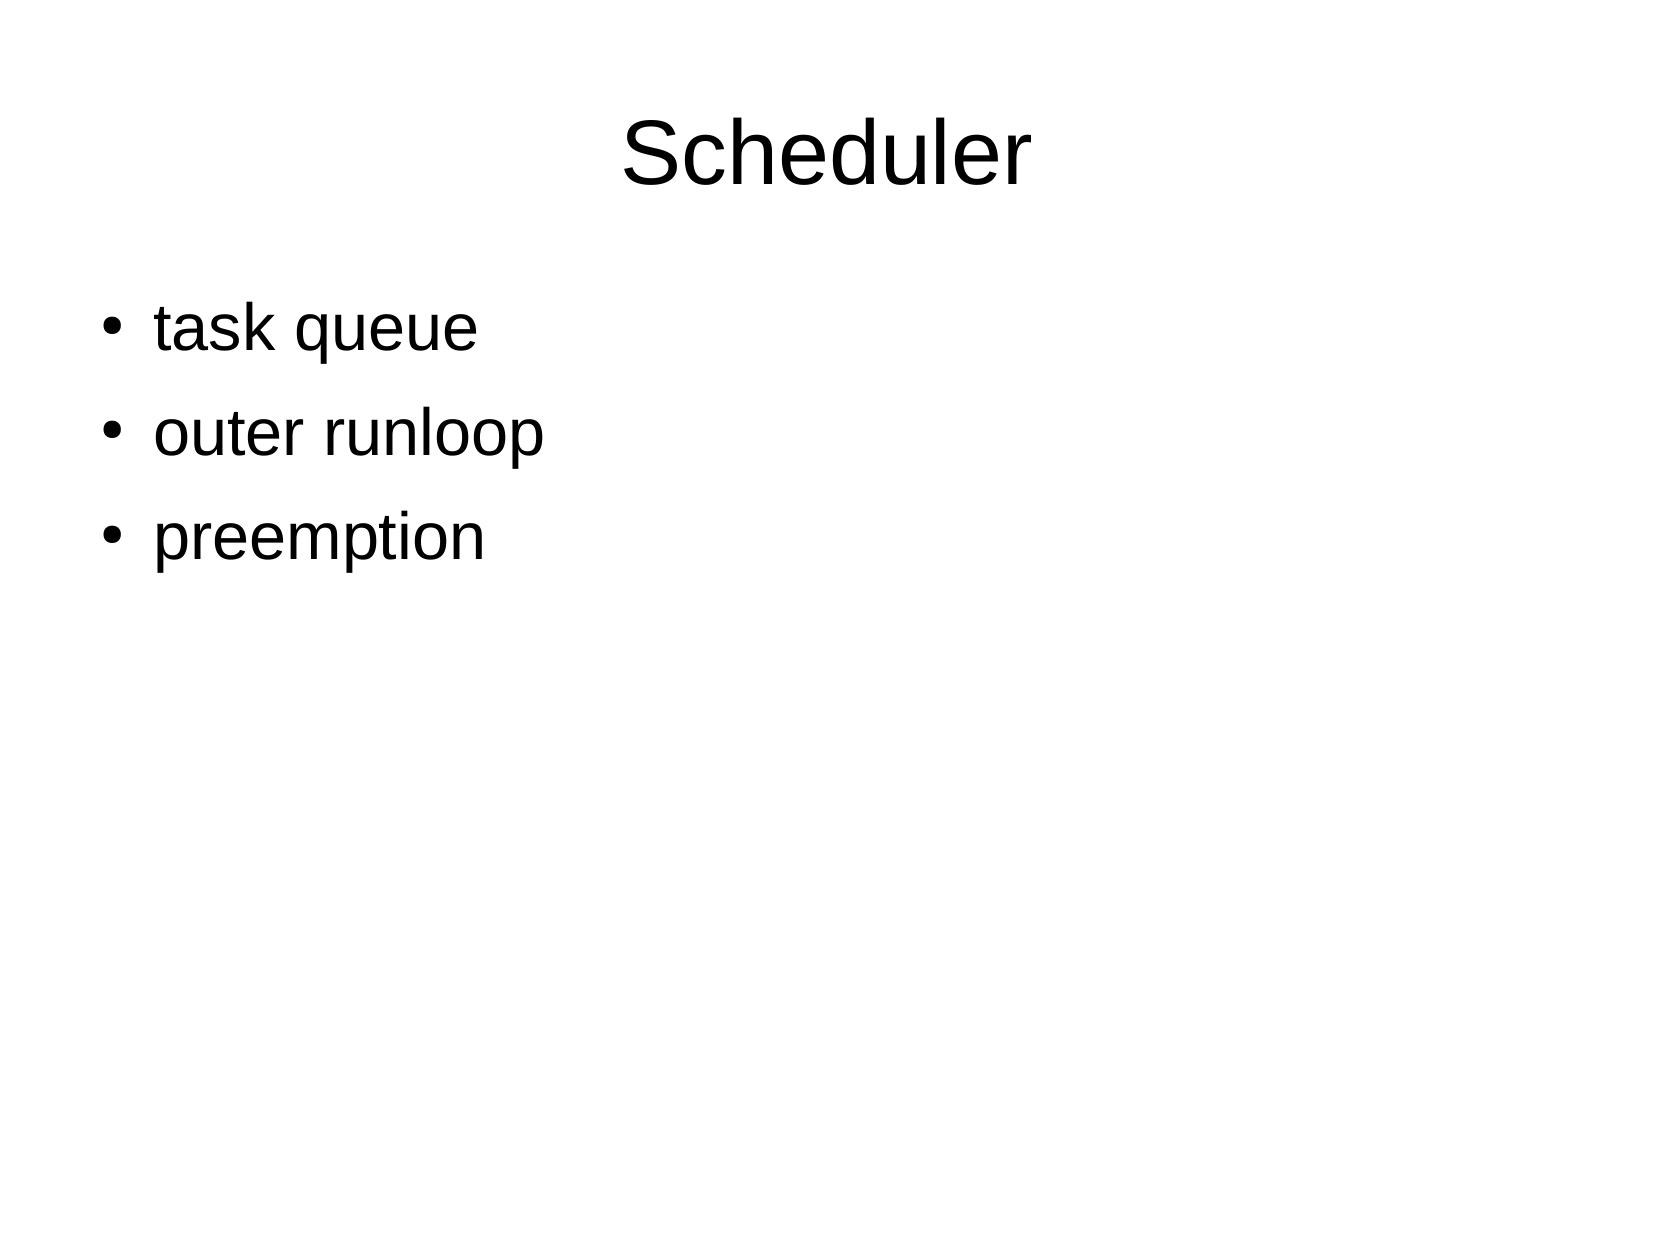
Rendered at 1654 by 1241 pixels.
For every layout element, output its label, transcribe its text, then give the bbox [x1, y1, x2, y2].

title Scheduler [82, 49, 1571, 257]
list task queue outer runloop preemption [82, 290, 1571, 1010]
